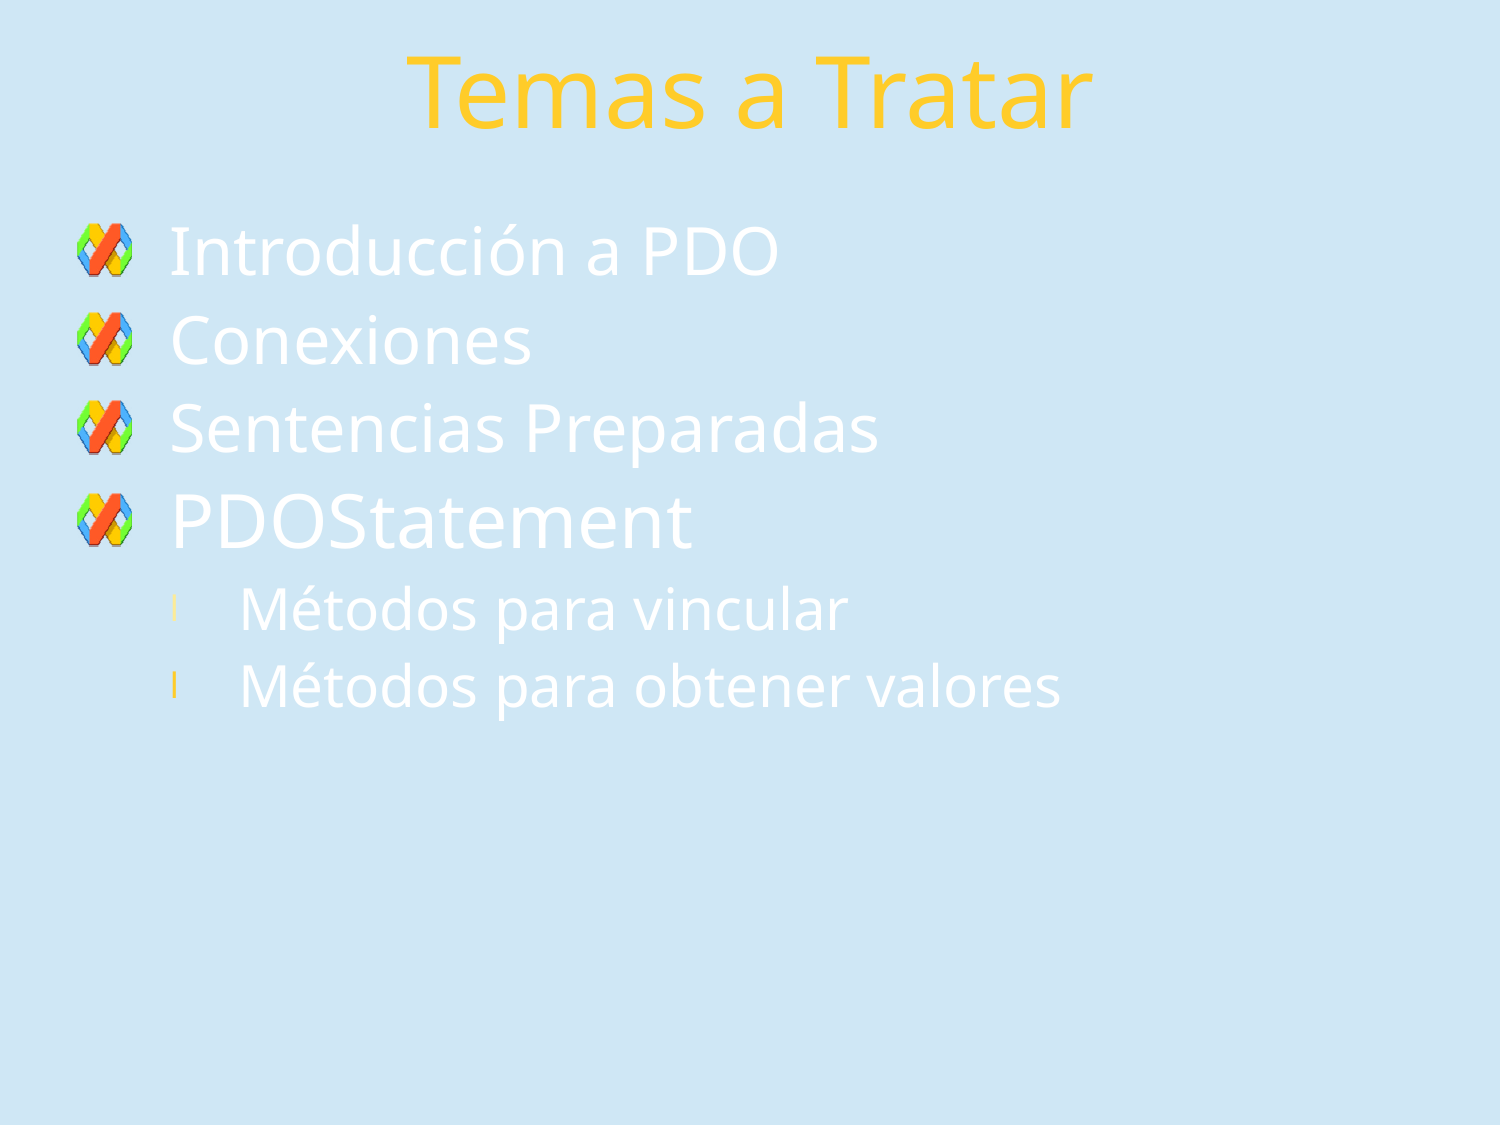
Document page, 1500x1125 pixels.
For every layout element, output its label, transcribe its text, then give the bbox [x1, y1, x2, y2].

list Introducción a PDO Conexiones Sentencias Preparadas PDOStatement Métodos para vincular Métodos para obtener valores [63, 210, 1443, 752]
title Temas a Tratar [62, 35, 1440, 159]
